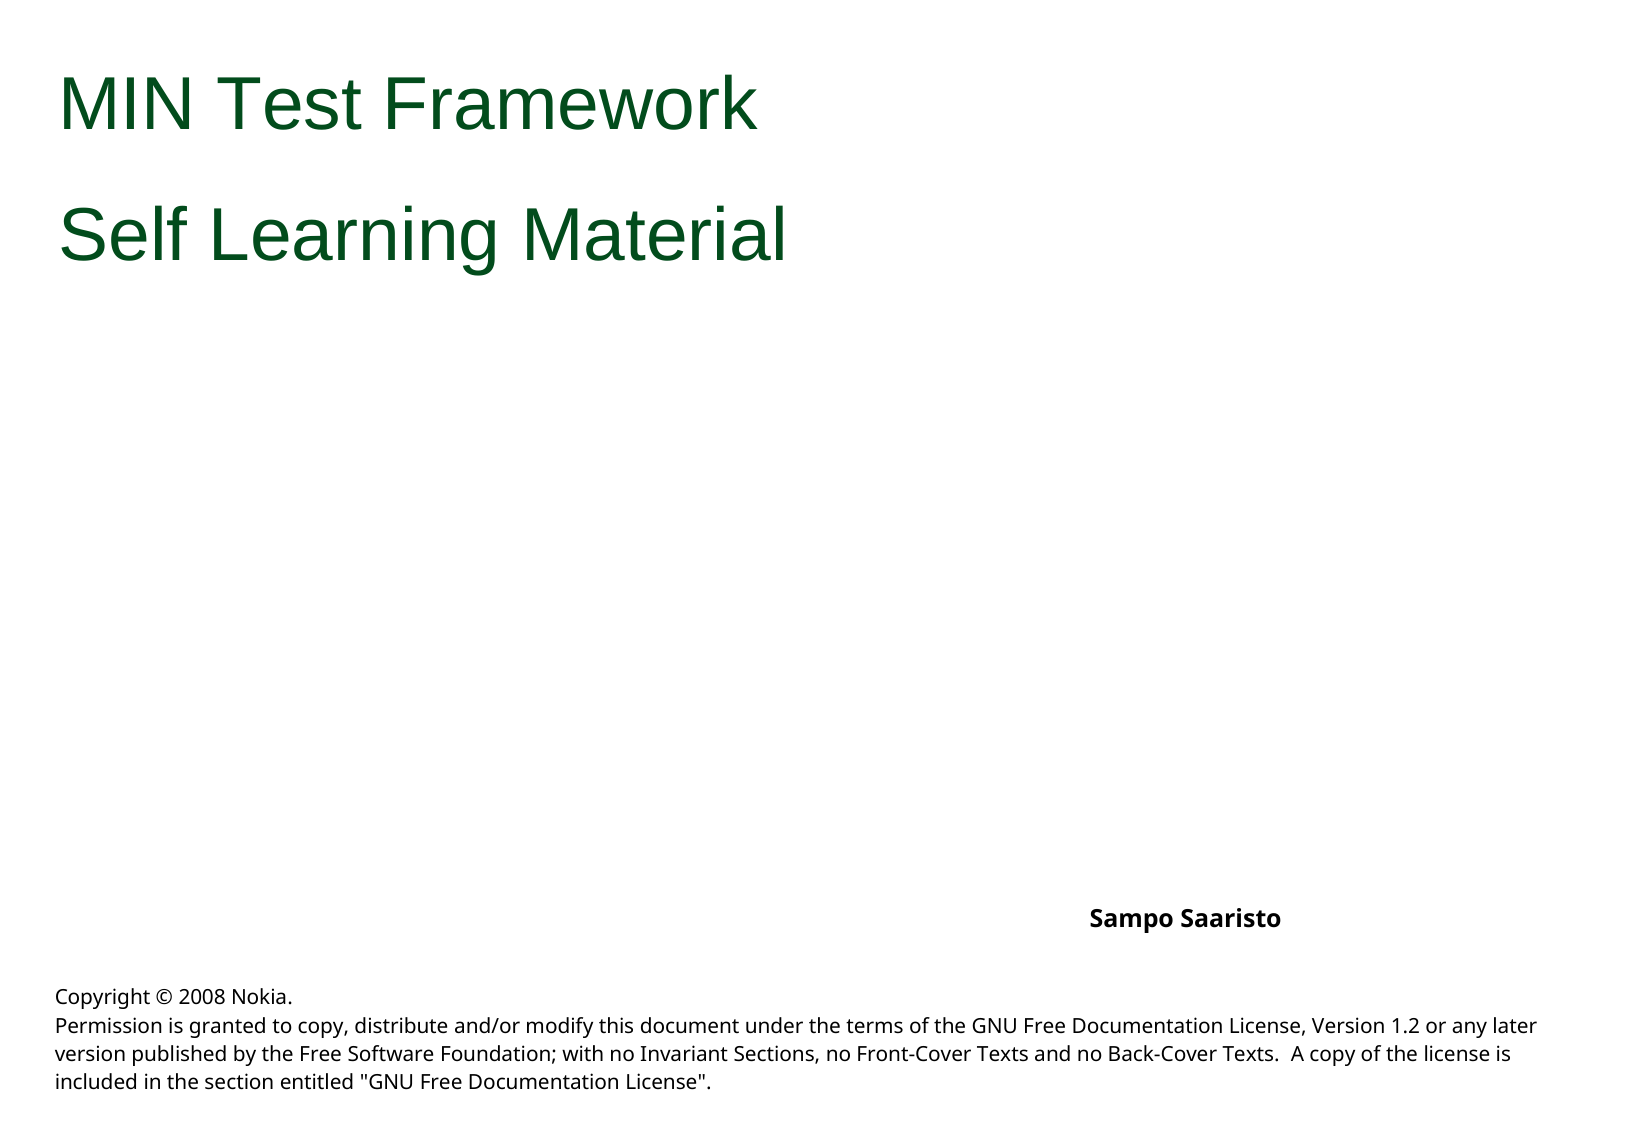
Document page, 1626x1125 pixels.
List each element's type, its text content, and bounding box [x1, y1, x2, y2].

text_box Sampo Saaristo [1074, 892, 1566, 993]
